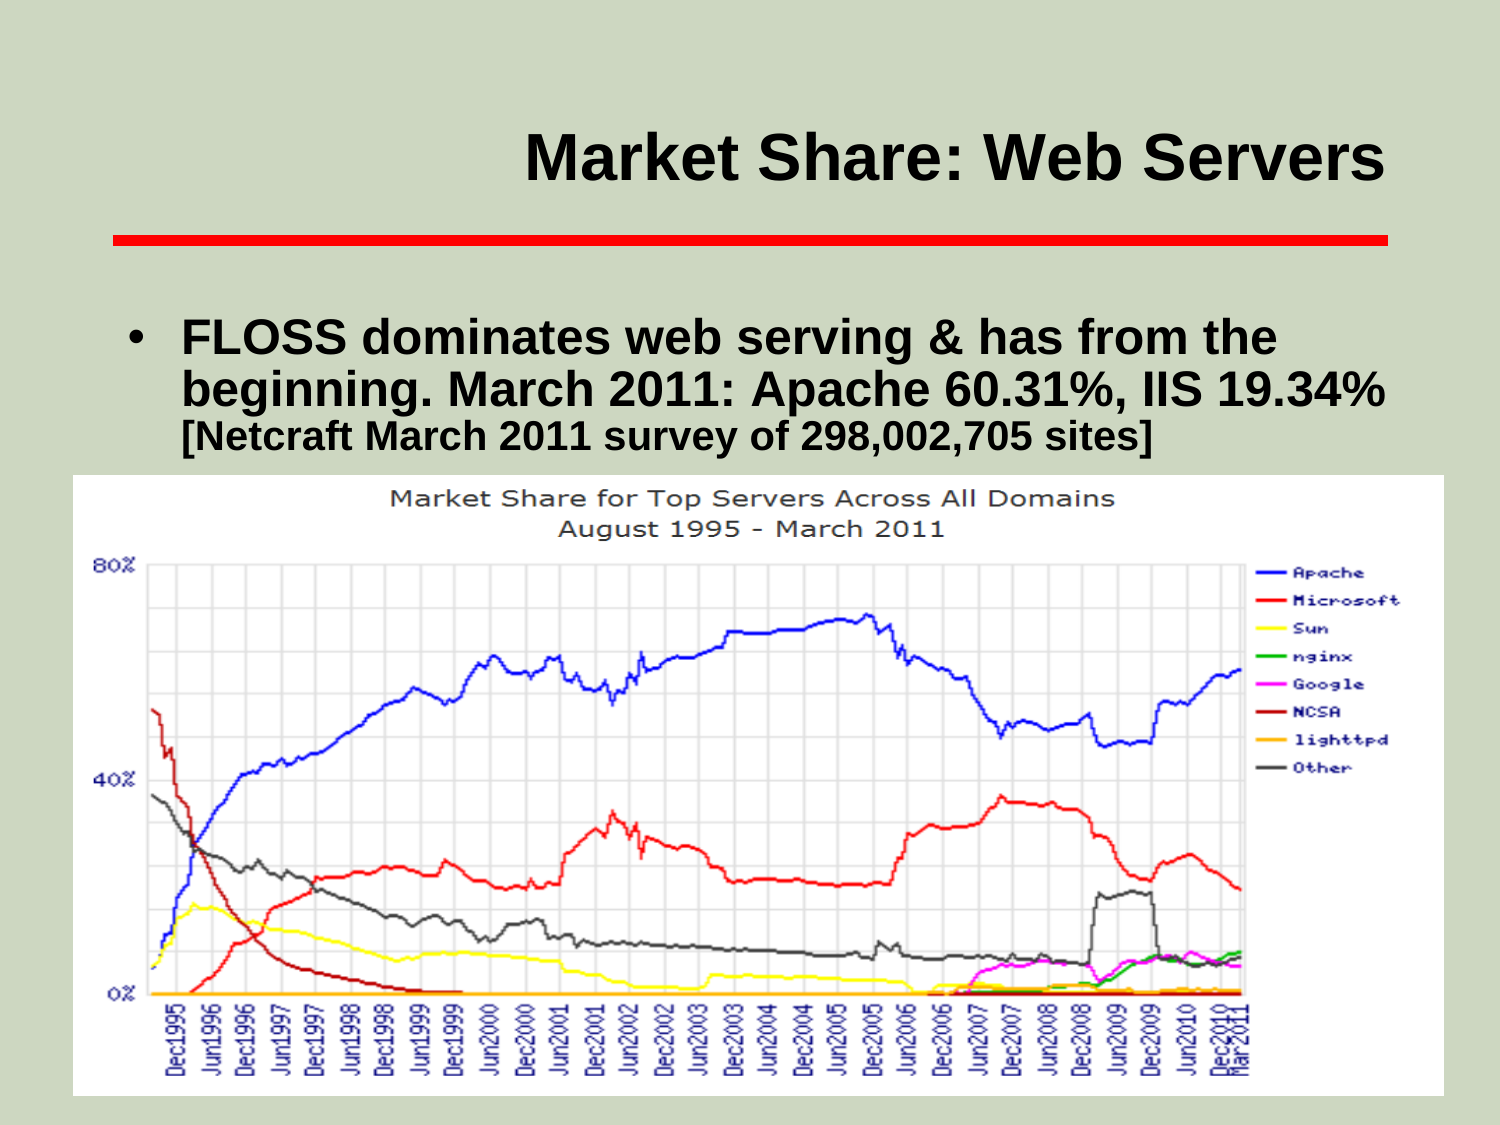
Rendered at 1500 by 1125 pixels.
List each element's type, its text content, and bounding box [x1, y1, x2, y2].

title Market Share: Web Servers [337, 85, 1388, 224]
picture [73, 475, 1444, 1096]
list FLOSS dominates web serving & has from the beginning. March 2011: Apache 60.31%, IIS 19.34% [Netcraft March 2011 survey of 298,002,705 sites] [110, 312, 1391, 475]
